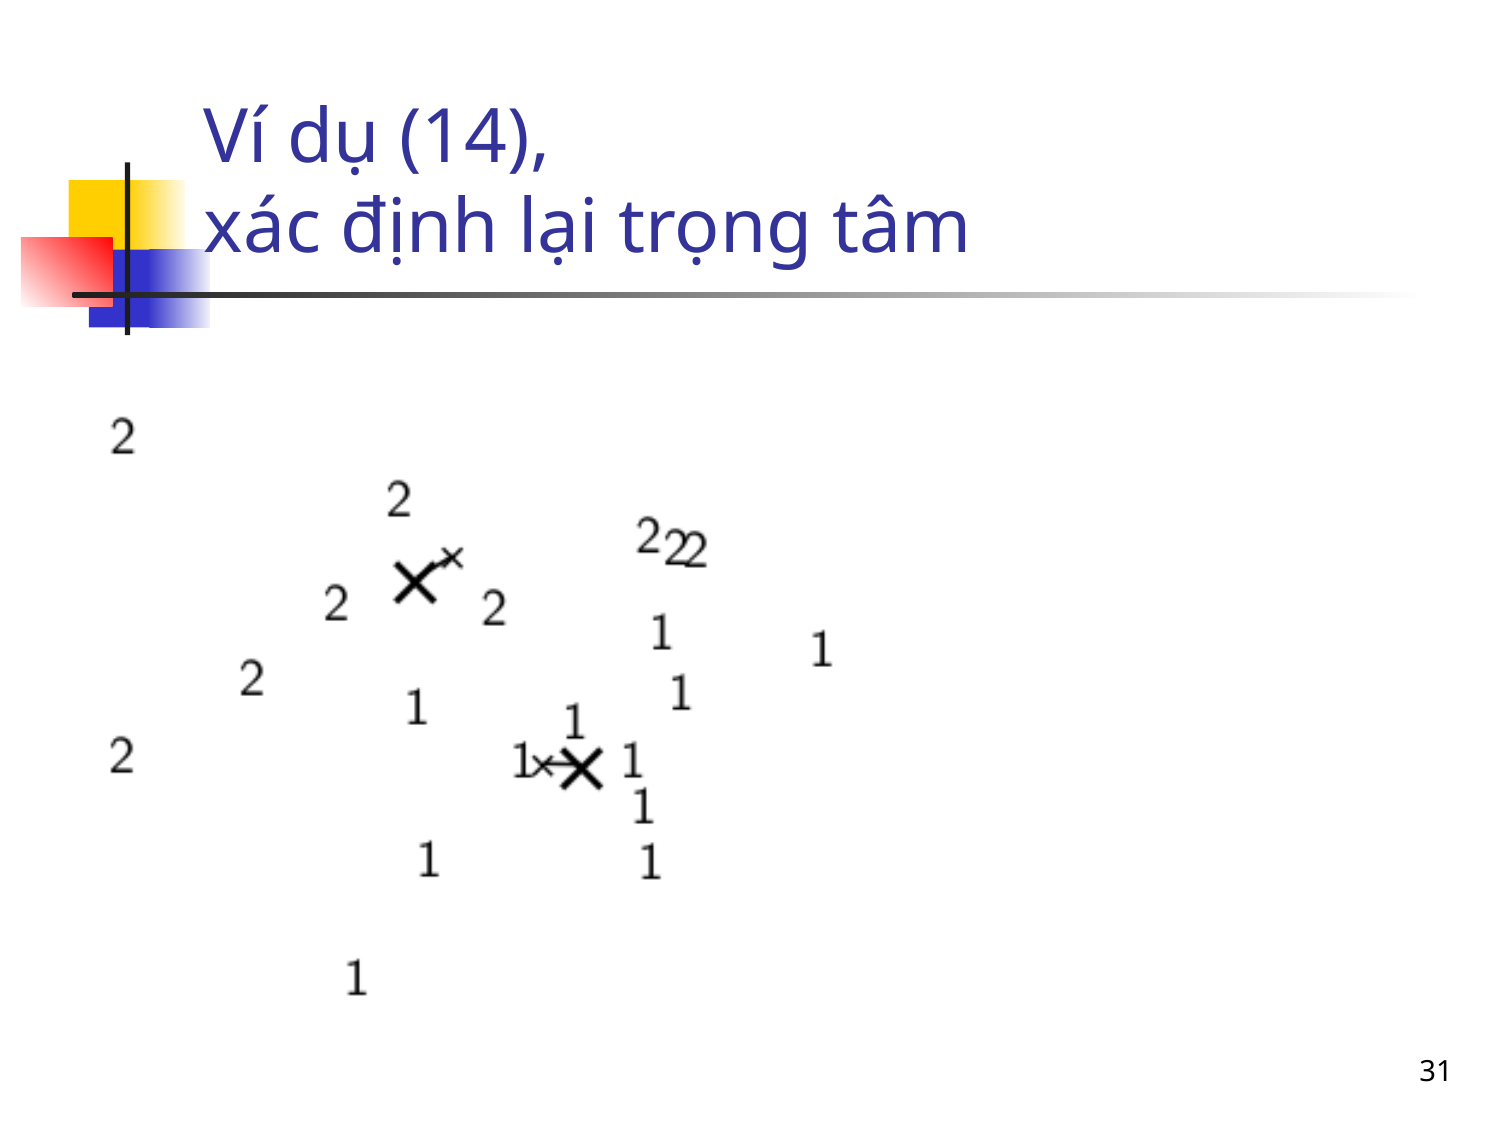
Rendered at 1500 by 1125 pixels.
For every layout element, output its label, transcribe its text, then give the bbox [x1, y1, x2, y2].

picture [90, 389, 859, 1015]
title Ví dụ (14), xác định lại trọng tâm [188, 35, 1468, 275]
slide_number <number> [1155, 1024, 1468, 1100]
